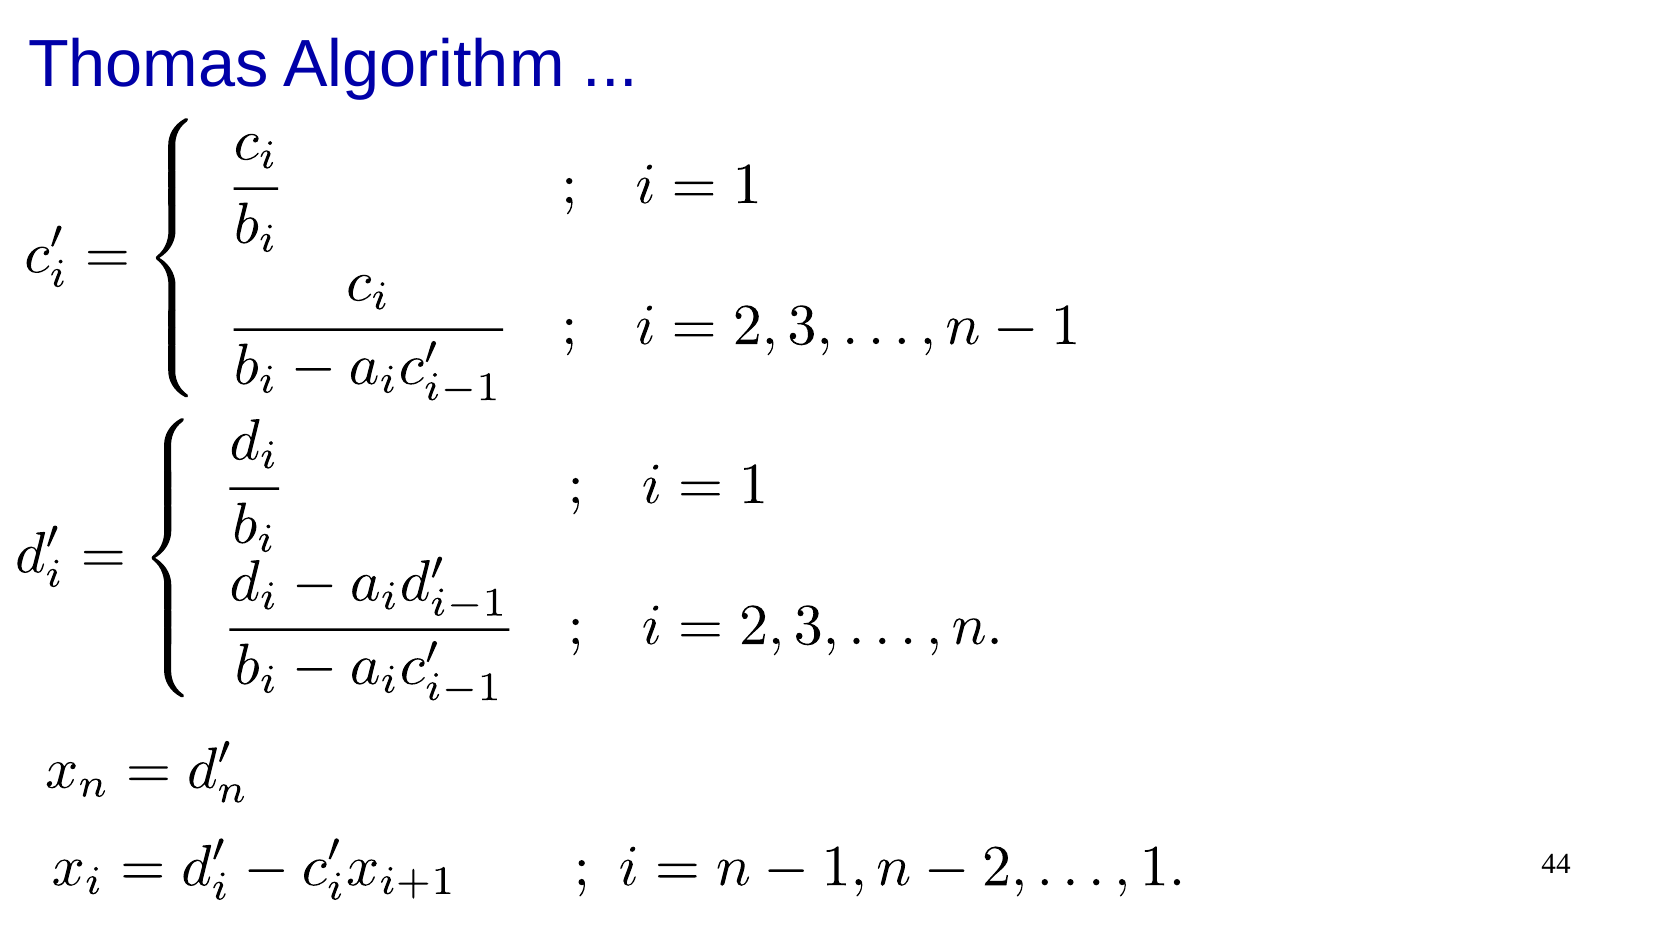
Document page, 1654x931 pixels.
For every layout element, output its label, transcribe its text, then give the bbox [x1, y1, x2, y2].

text_box [51, 838, 1186, 901]
text_box [24, 118, 1081, 406]
title Thomas Algorithm ... [28, 21, 1626, 106]
text_box [45, 740, 246, 803]
text_box [15, 418, 1003, 706]
